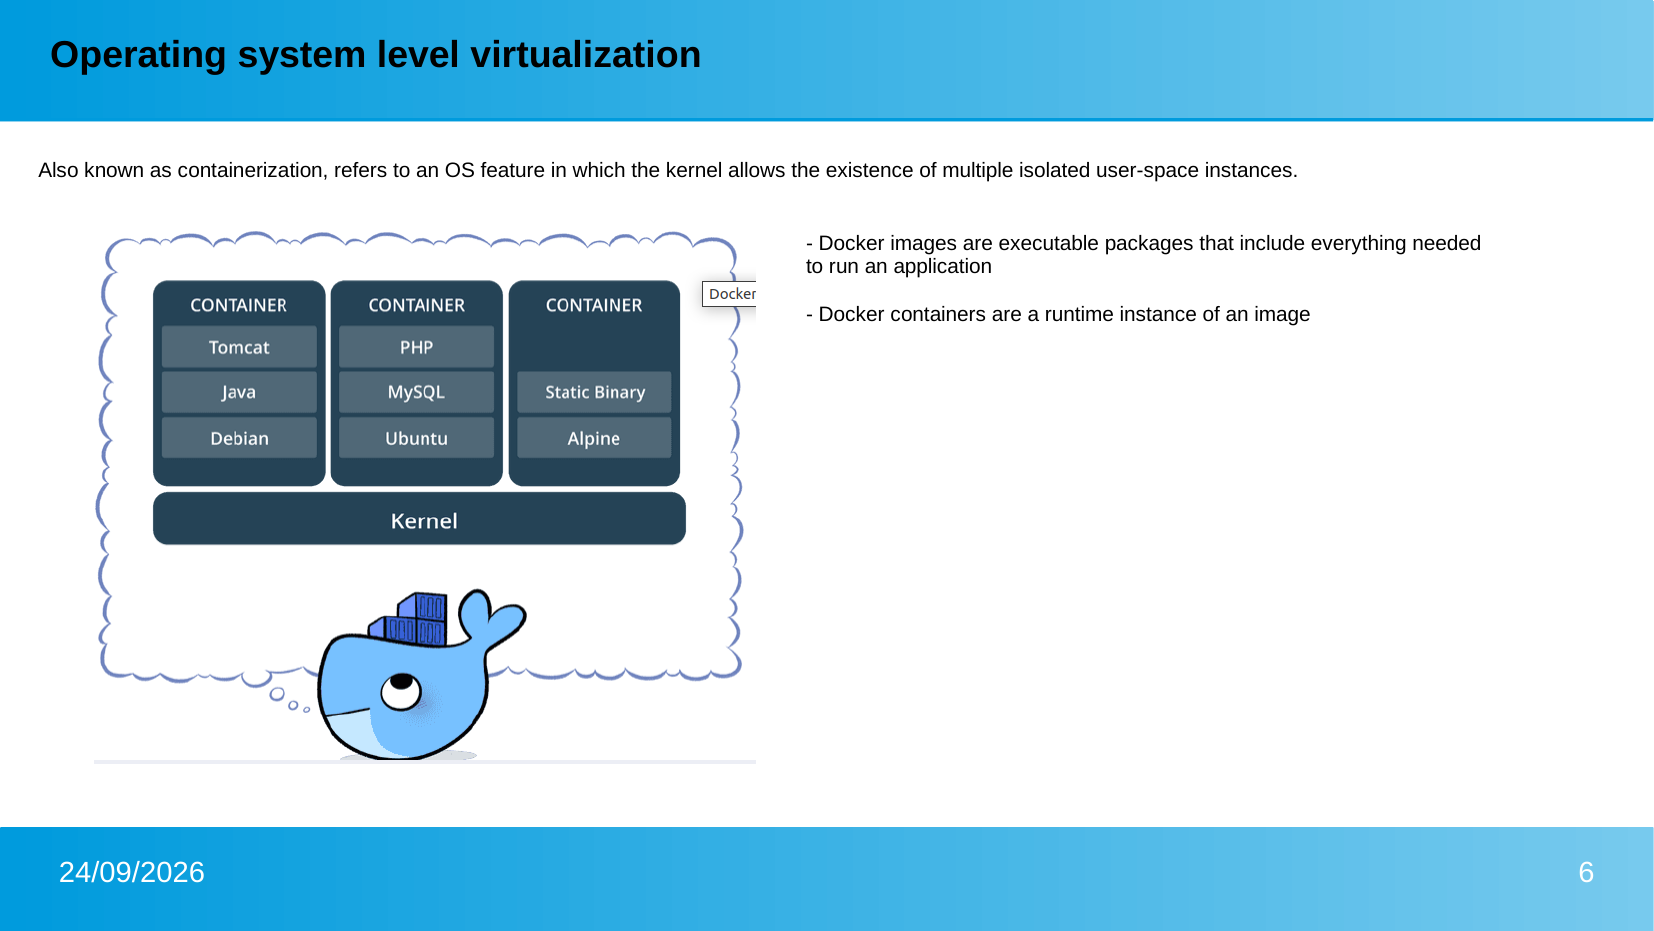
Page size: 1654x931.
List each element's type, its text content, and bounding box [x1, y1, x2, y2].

text_box - Docker images are executable packages that include everything needed to run an application - Docker containers are a runtime instance of an image [791, 224, 1512, 263]
picture [94, 224, 756, 764]
text_box Also known as containerization, refers to an OS feature in which the kernel allows the existence of multiple isolated user-space instances. [23, 150, 1512, 189]
text_box Operating system level virtualization [35, 25, 934, 83]
